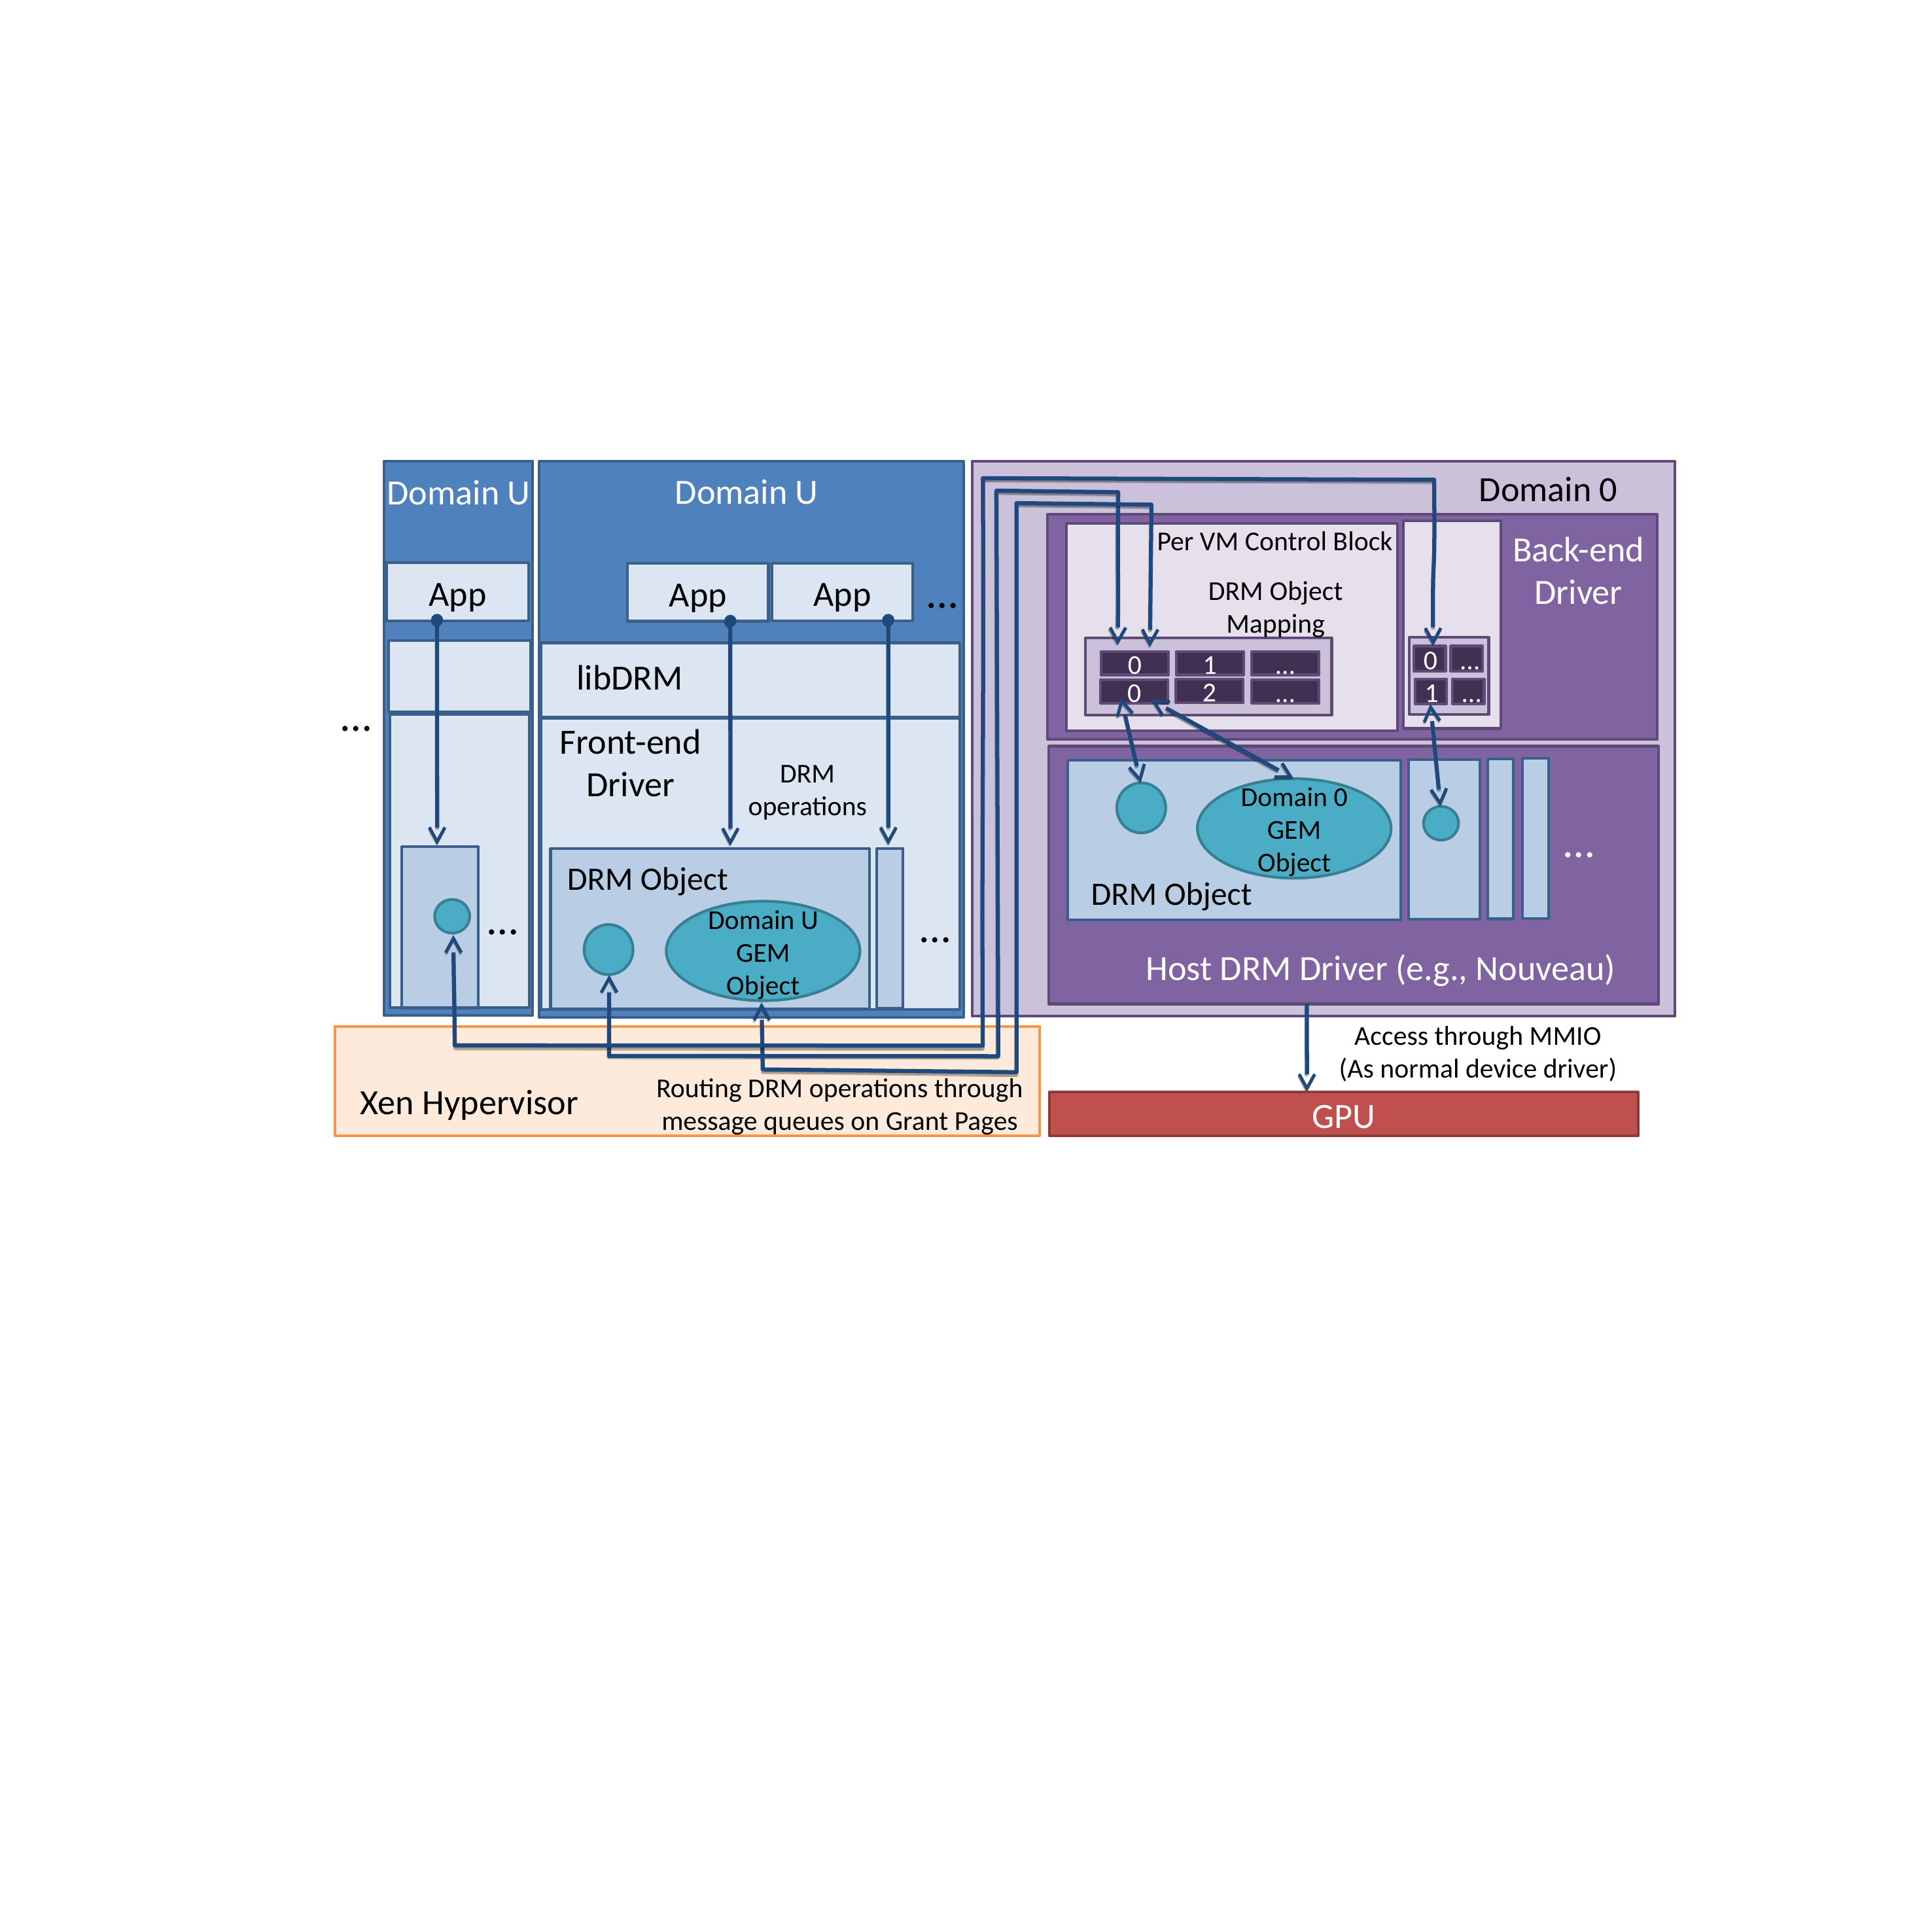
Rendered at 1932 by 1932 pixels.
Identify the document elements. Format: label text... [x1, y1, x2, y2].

text_box Routing DRM operations through message queues on Grant Pages [765, 1065, 1013, 1070]
text_box [999, 493, 1116, 1017]
text_box [765, 1026, 1014, 1065]
text_box [539, 461, 964, 1017]
text_box Domain U [665, 463, 828, 516]
text_box 1 [1414, 678, 1447, 704]
text_box libDRM [567, 649, 694, 702]
text_box [612, 1026, 760, 1043]
text_box … [331, 682, 381, 745]
text_box GPU [1049, 1091, 1639, 1136]
text_box [758, 1010, 765, 1017]
text_box DRM Object [557, 852, 738, 902]
text_box [1019, 1026, 1040, 1136]
text_box DRM Object [1081, 868, 1262, 917]
text_box 0 [1100, 651, 1168, 675]
text_box Front-end Driver [550, 718, 712, 809]
text_box App [387, 563, 529, 621]
text_box App [627, 563, 769, 622]
text_box 0 [1100, 679, 1168, 703]
text_box 2 [1176, 679, 1243, 703]
text_box Domain U GEM Object [666, 901, 860, 1001]
text_box Domain 0 [1452, 461, 1645, 514]
text_box [384, 461, 533, 464]
text_box Per VM Control Block [1147, 518, 1403, 561]
text_box [612, 1048, 760, 1054]
text_box … [1452, 678, 1484, 704]
text_box Routing DRM operations through message queues on Grant Pages [646, 1065, 1033, 1140]
text_box … [1252, 651, 1319, 675]
text_box DRM operations [738, 750, 877, 826]
text_box Domain U [377, 464, 540, 517]
text_box Back-end Driver [1501, 521, 1713, 616]
text_box Xen Hypervisor [312, 1074, 627, 1127]
text_box Access through MMIO (As normal device driver) [1329, 1013, 1627, 1089]
text_box [972, 461, 1676, 1017]
text_box … [1252, 679, 1320, 703]
text_box Domain 0 GEM Object [1197, 779, 1392, 879]
text_box … [1450, 646, 1483, 671]
text_box … [910, 894, 960, 957]
text_box … [917, 559, 968, 622]
text_box [384, 517, 533, 1016]
text_box … [463, 886, 543, 949]
text_box … [1554, 809, 1604, 871]
text_box [457, 1026, 606, 1043]
text_box 1 [1176, 651, 1244, 675]
text_box DRM Object Mapping [1198, 567, 1353, 643]
text_box 0 [1414, 646, 1446, 671]
text_box App [771, 563, 913, 621]
text_box [335, 1026, 760, 1136]
text_box [764, 1026, 980, 1044]
text_box [765, 1026, 995, 1054]
text_box Host DRM Driver (e.g., Nouveau) [1131, 940, 1632, 992]
